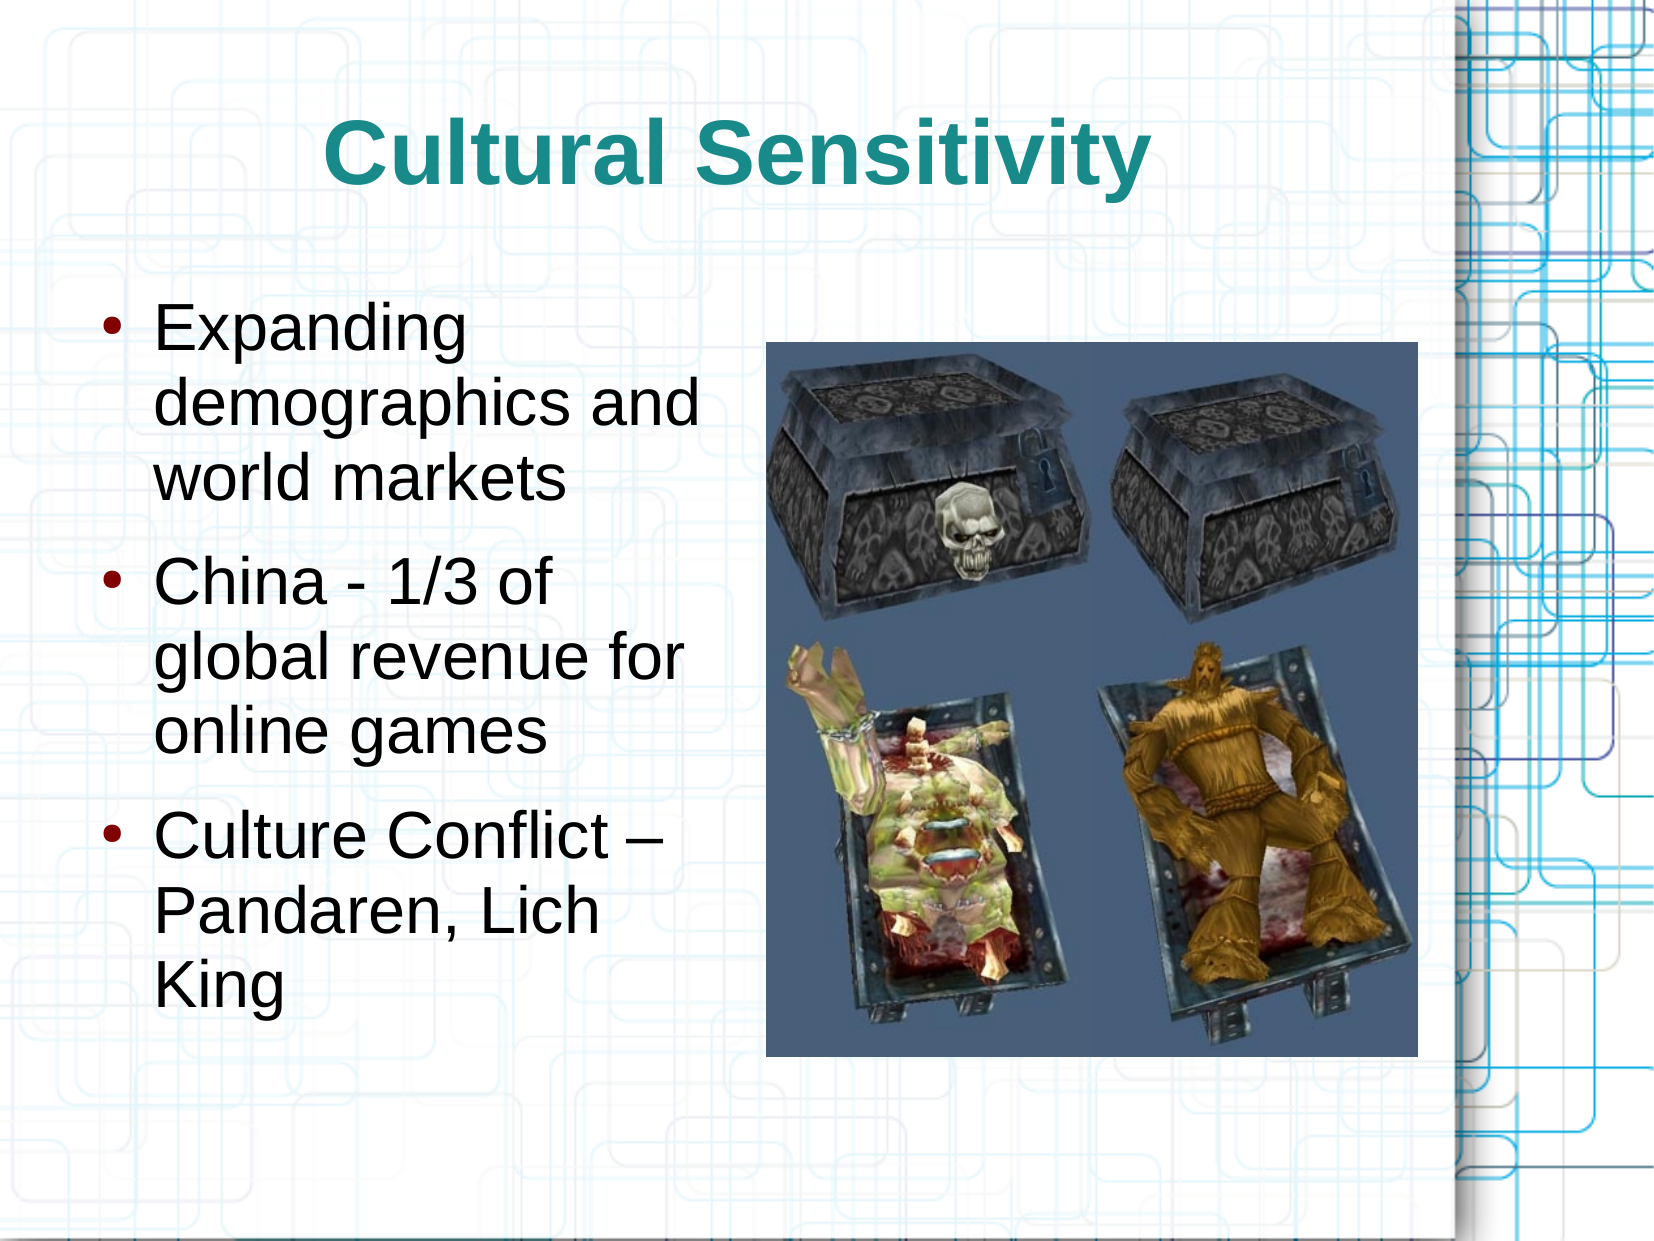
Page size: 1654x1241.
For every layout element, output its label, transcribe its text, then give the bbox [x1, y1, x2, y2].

list Expanding demographics and world markets China - 1/3 of global revenue for online games Culture Conflict – Pandaren, Lich King [82, 290, 734, 1109]
picture [0, 0, 1654, 1241]
title Cultural Sensitivity [59, 49, 1418, 257]
